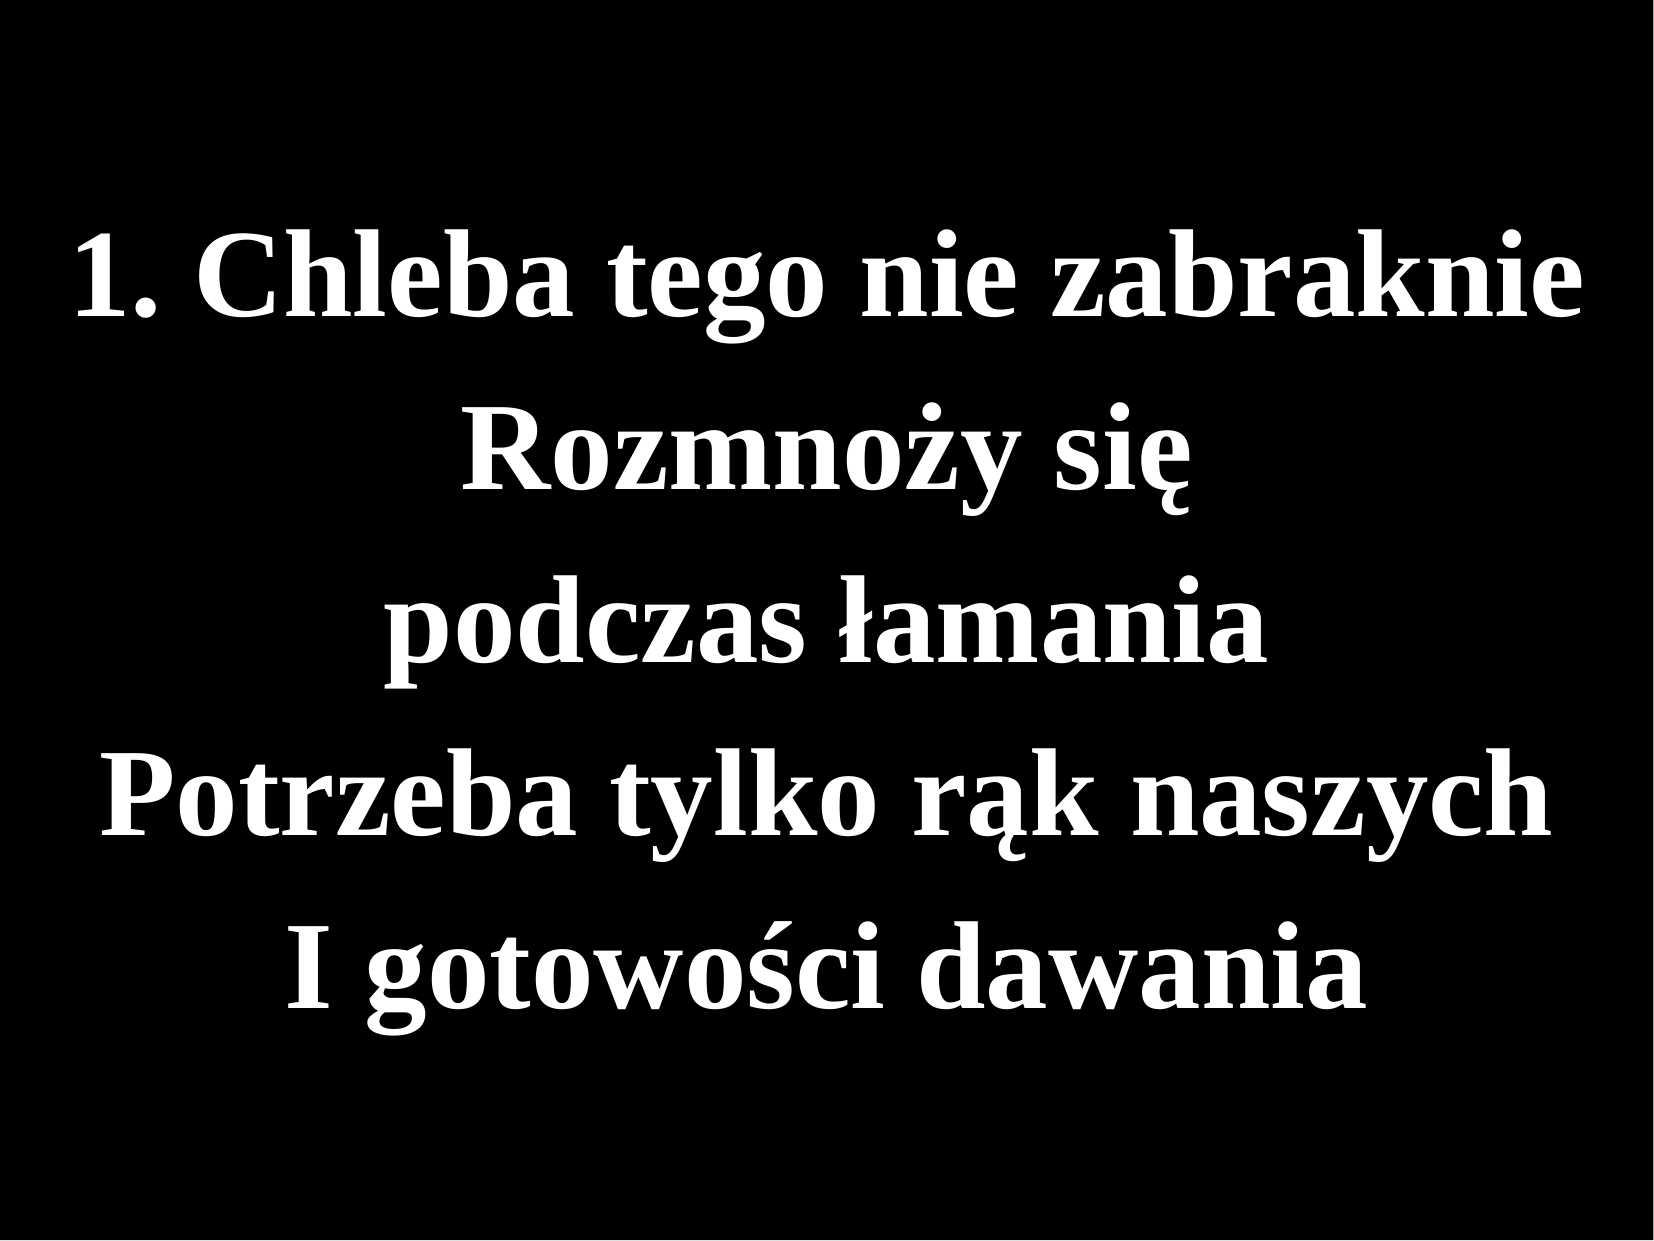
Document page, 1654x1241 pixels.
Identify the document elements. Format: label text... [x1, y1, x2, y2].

title 1. Chleba tego nie zabraknie ppp Rozmnoży się ppp podczas łamania ppp Potrzeba tylko rąk naszych ppp I gotowości dawania [0, 0, 1654, 1241]
